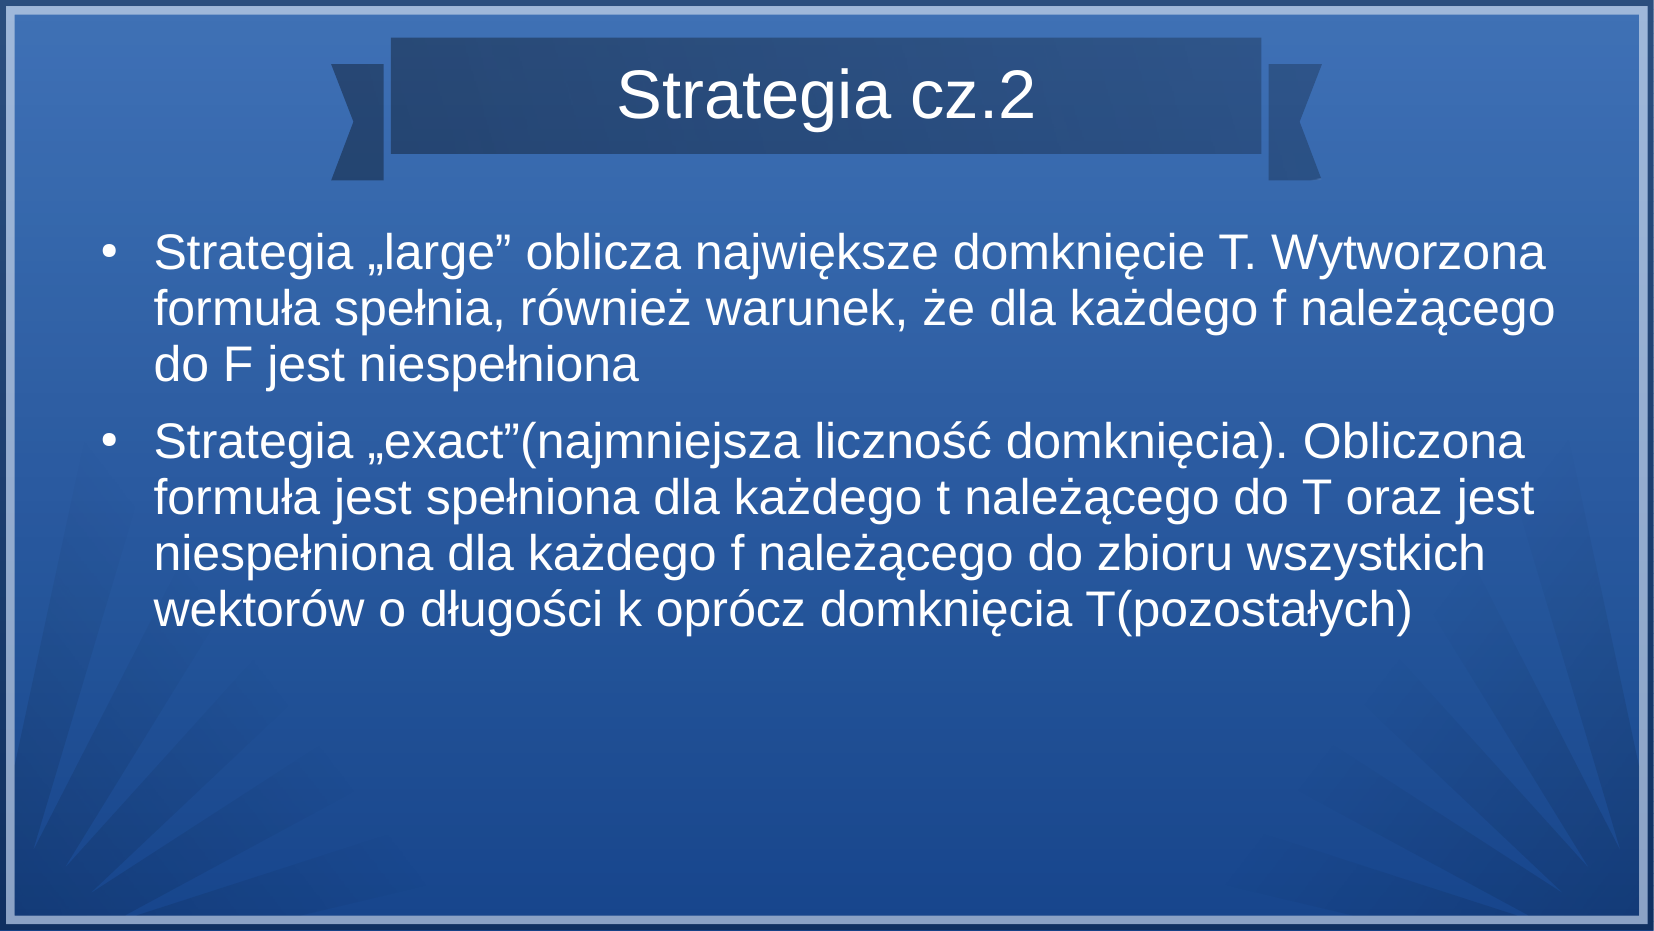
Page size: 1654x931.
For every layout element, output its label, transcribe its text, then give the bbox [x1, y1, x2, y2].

list Strategia „large” oblicza największe domknięcie T. Wytworzona formuła spełnia, również warunek, że dla każdego f należącego do F jest niespełniona Strategia „exact”(najmniejsza liczność domknięcia). Obliczona formuła jest spełniona dla każdego t należącego do T oraz jest niespełniona dla każdego f należącego do zbioru wszystkich wektorów o długości k oprócz domknięcia T(pozostałych) [82, 224, 1571, 848]
title Strategia cz.2 [389, 35, 1264, 154]
